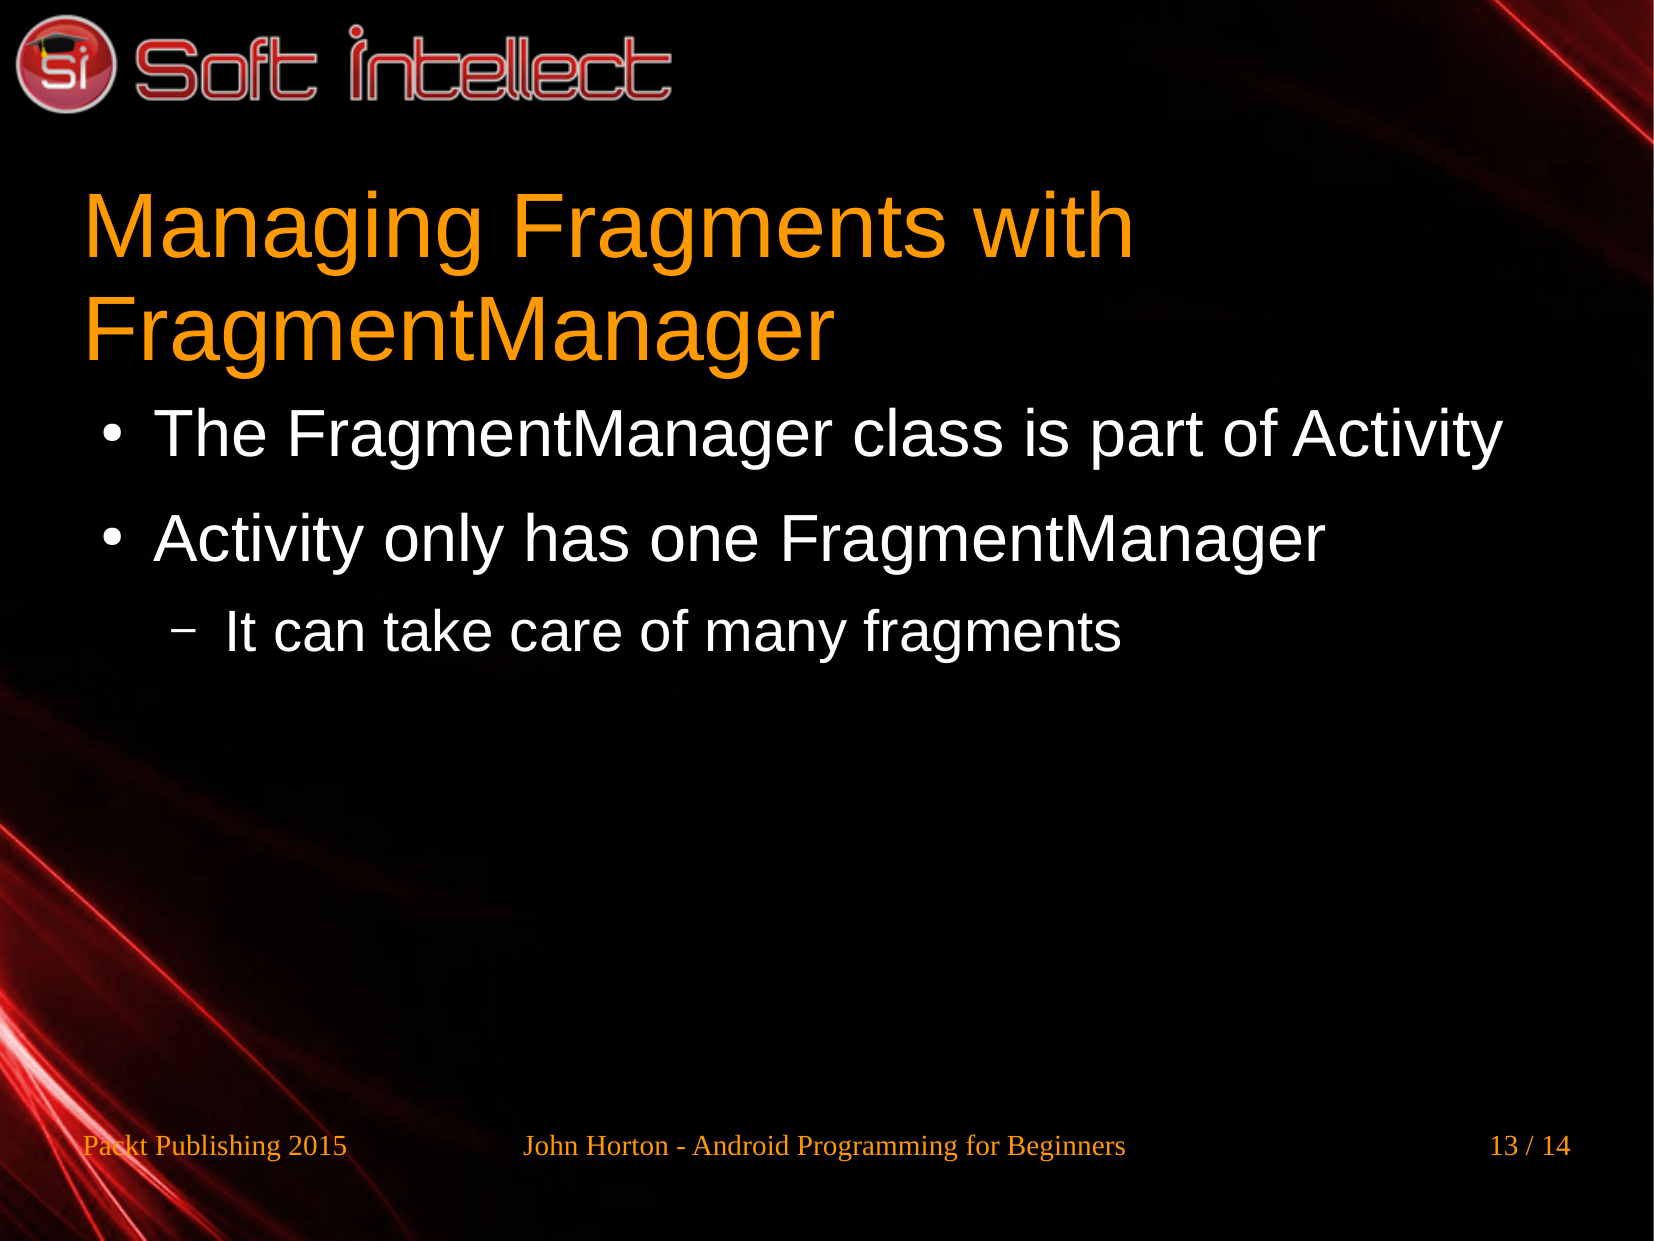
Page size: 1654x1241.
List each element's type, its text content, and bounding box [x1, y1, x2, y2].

picture [0, 0, 1654, 1241]
title Managing Fragments with FragmentManager [82, 173, 1571, 381]
list The FragmentManager class is part of Activity Activity only has one FragmentManager It can take care of many fragments [82, 396, 1571, 1116]
